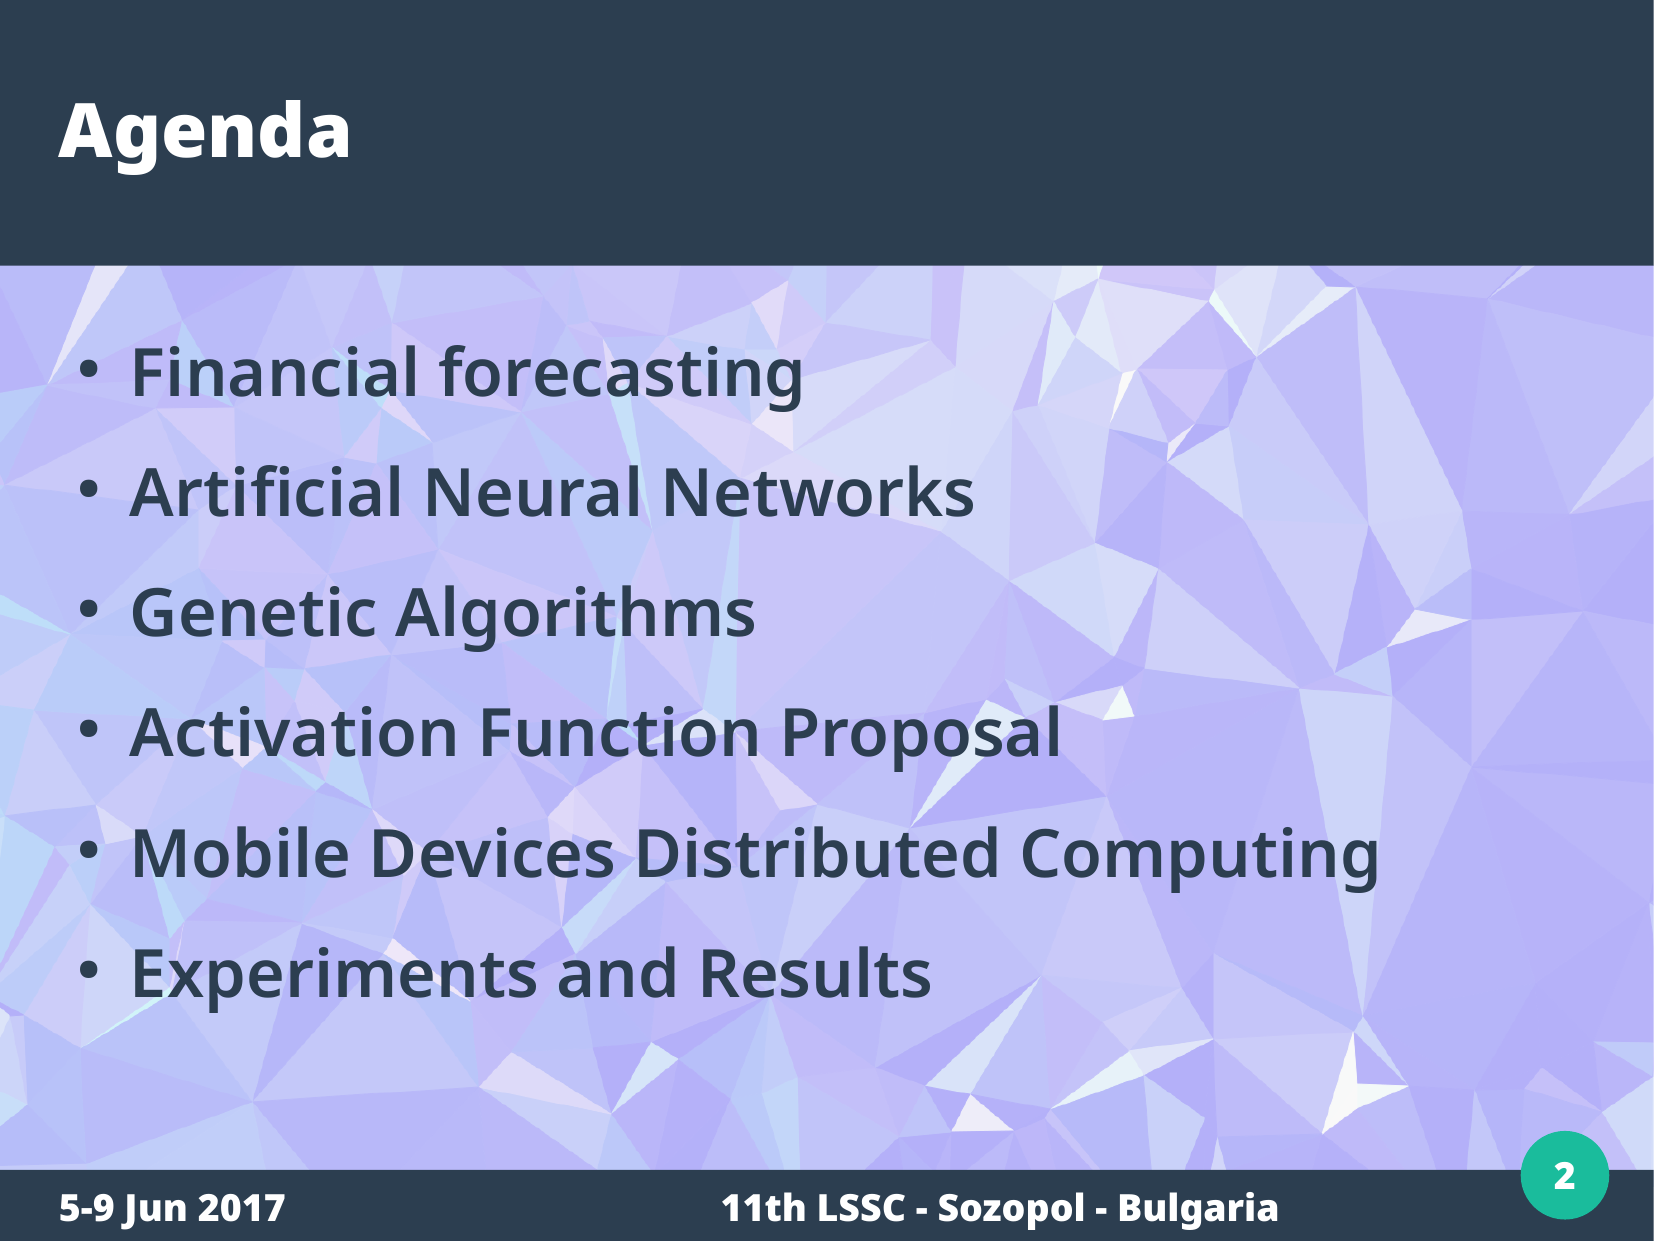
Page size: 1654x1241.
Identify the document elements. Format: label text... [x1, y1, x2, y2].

list Financial forecasting Artificial Neural Networks Genetic Algorithms Activation Function Proposal Mobile Devices Distributed Computing Experiments and Results [59, 324, 1595, 1152]
title Agenda [59, 49, 1595, 207]
picture [0, 266, 1654, 1169]
